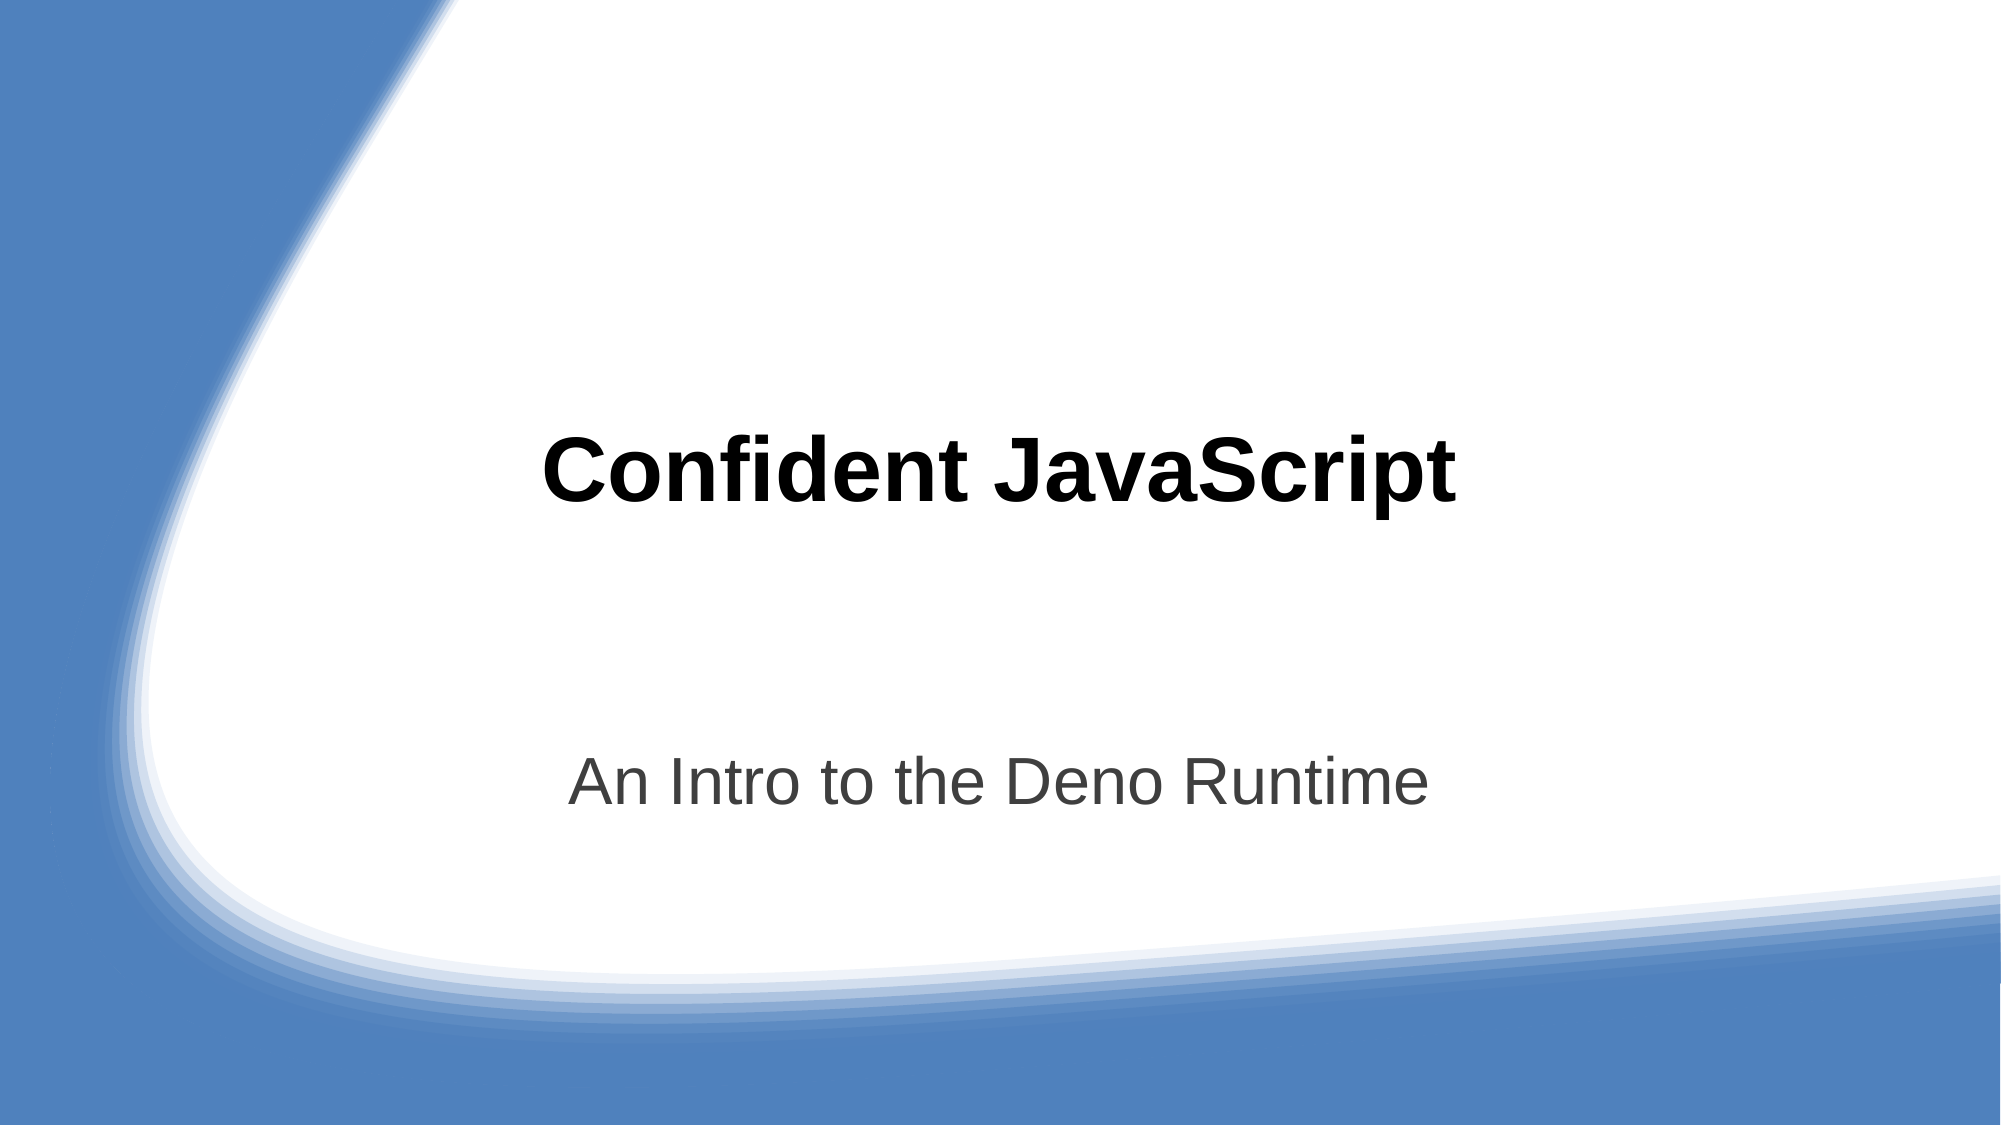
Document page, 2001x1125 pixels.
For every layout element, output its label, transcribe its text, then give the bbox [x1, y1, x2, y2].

title Confident JavaScript [150, 349, 1851, 591]
subtitle An Intro to the Deno Runtime [300, 637, 1701, 926]
